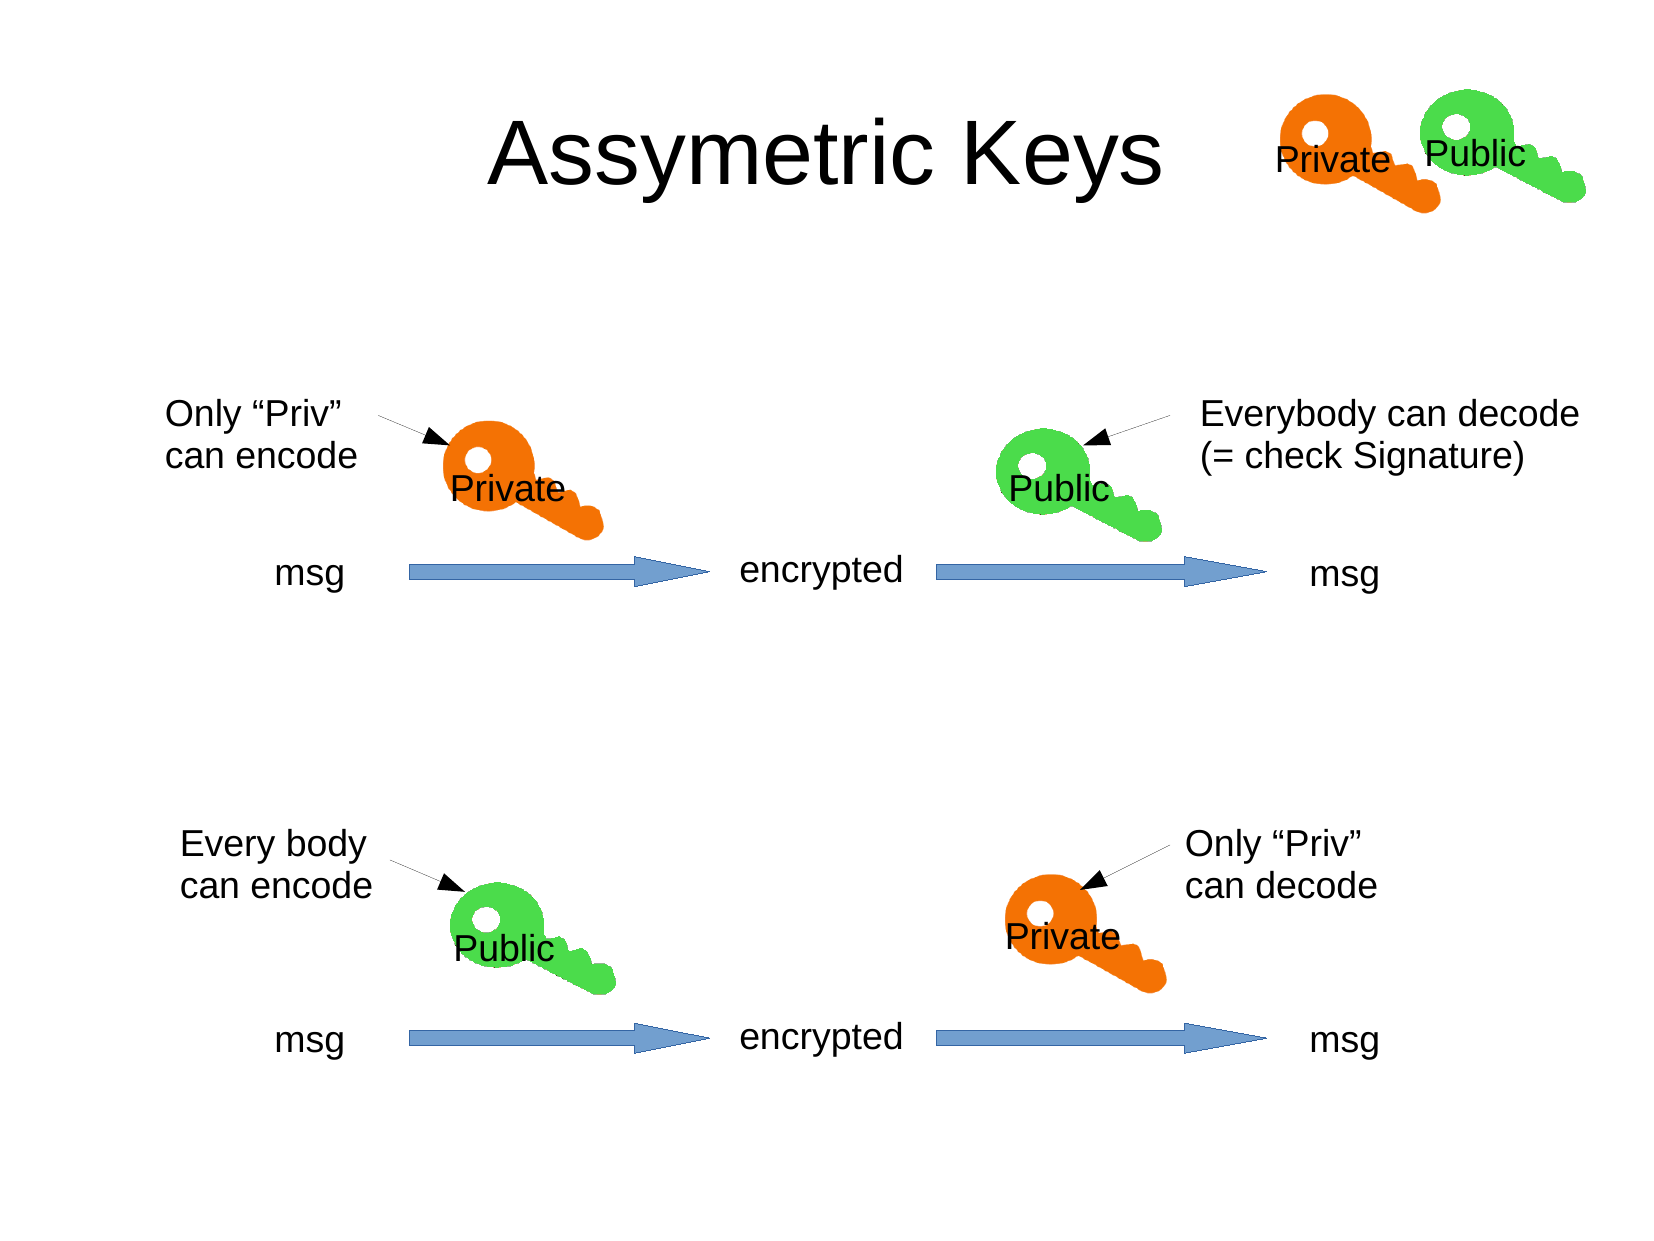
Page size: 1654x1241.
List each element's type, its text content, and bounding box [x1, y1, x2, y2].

text_box Everybody can decode (= check Signature) [1185, 385, 1636, 491]
picture [1101, 871, 1115, 877]
text_box [409, 556, 710, 587]
picture [450, 882, 616, 995]
text_box encrypted [724, 1008, 950, 1065]
text_box Only “Priv” can encode [150, 385, 406, 485]
text_box [950, 556, 1267, 587]
text_box encrypted [724, 541, 950, 599]
text_box Public [1409, 125, 1541, 182]
text_box [950, 1023, 1267, 1054]
text_box msg [259, 1010, 361, 1068]
text_box Public [993, 460, 1126, 518]
title Assymetric Keys [82, 49, 1571, 257]
text_box msg [259, 544, 361, 602]
text_box msg [1294, 544, 1396, 602]
text_box msg [1294, 1011, 1396, 1069]
text_box Public [438, 919, 571, 977]
text_box Every body can encode [165, 814, 421, 914]
picture [1272, 89, 1586, 216]
text_box Private [1260, 130, 1407, 188]
text_box Only “Priv” can decode [1170, 814, 1621, 920]
text_box [409, 1023, 710, 1054]
text_box Private [990, 908, 1137, 965]
picture [435, 417, 608, 542]
picture [1106, 428, 1130, 436]
picture [997, 871, 1171, 995]
picture [996, 428, 1162, 542]
text_box Private [435, 460, 582, 518]
